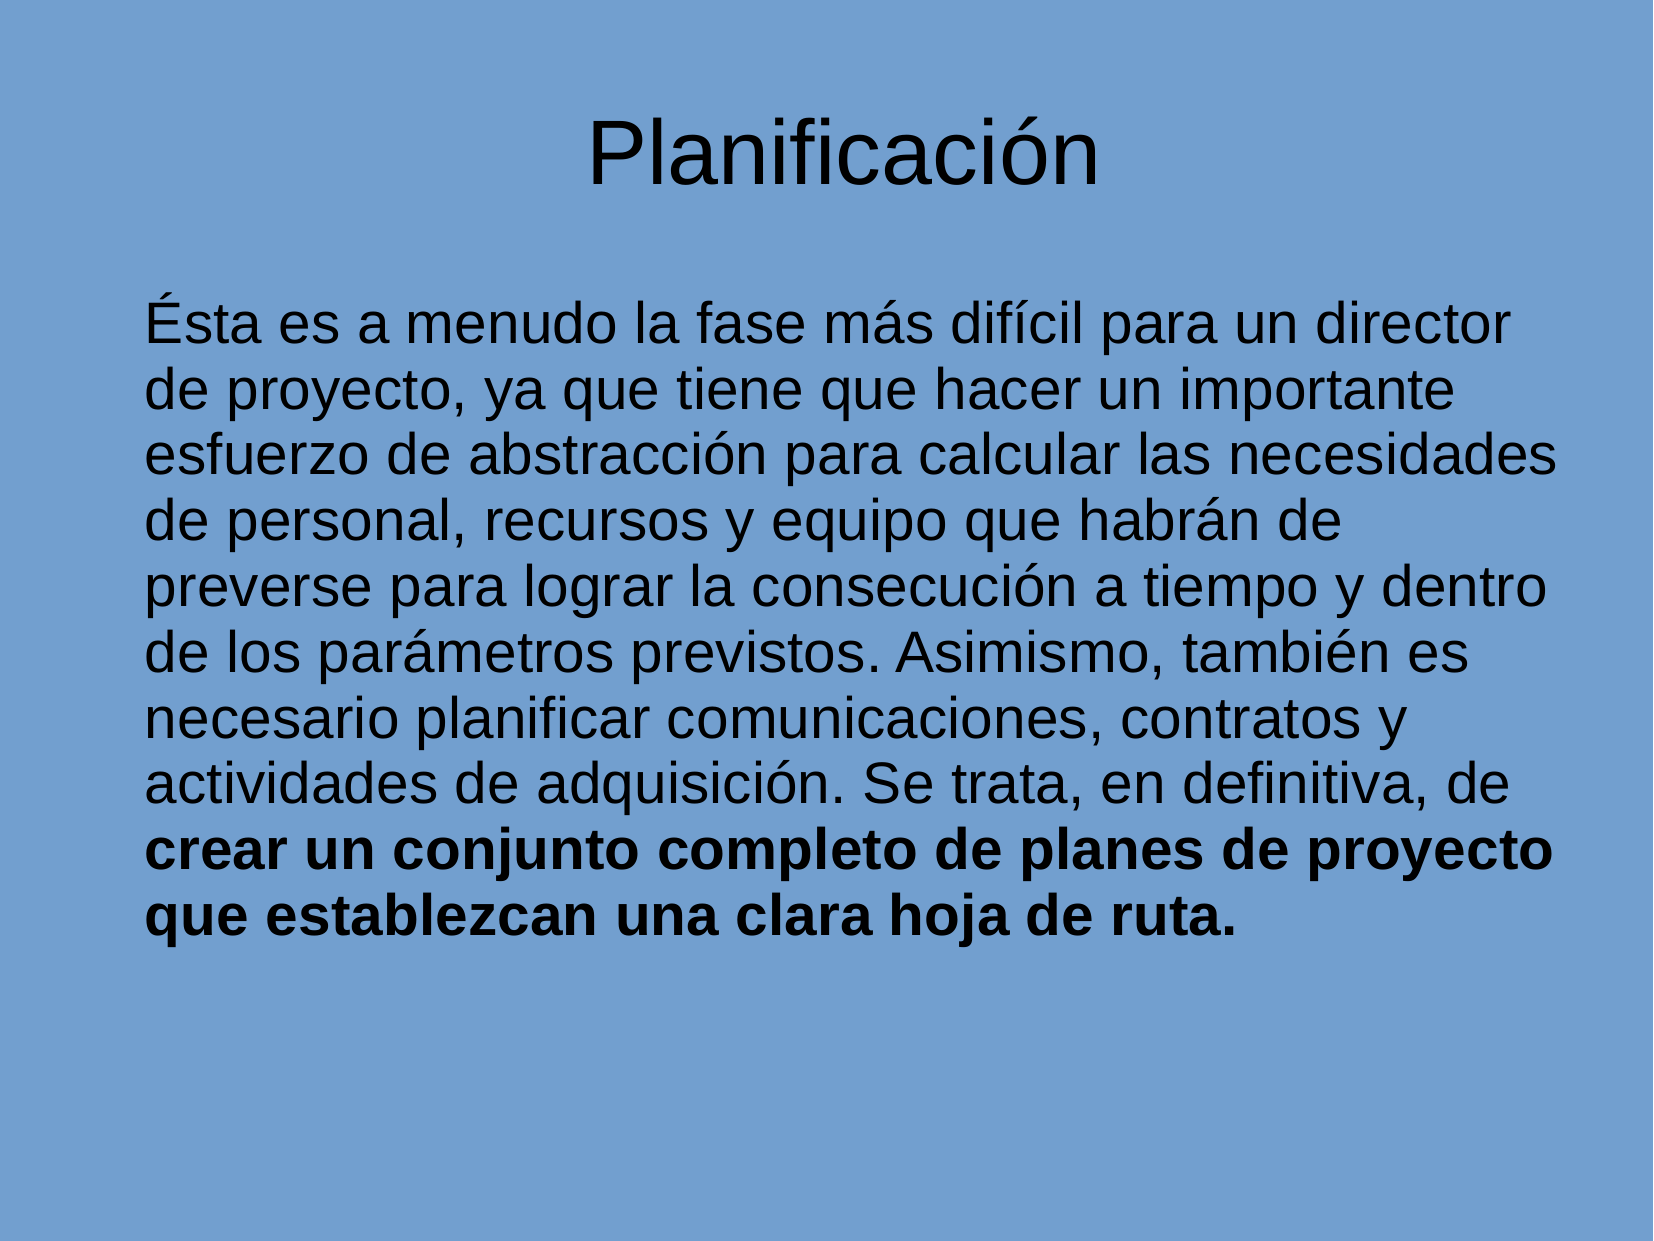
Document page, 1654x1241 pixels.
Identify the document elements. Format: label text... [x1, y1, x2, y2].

list Ésta es a menudo la fase más difícil para un director de proyecto, ya que tiene que hacer un importante esfuerzo de abstracción para calcular las necesidades de personal, recursos y equipo que habrán de preverse para lograr la consecución a tiempo y dentro de los parámetros previstos. Asimismo, también es necesario planificar comunicaciones, contratos y actividades de adquisición. Se trata, en definitiva, de crear un conjunto completo de planes de proyecto que establezcan una clara hoja de ruta. [82, 290, 1571, 1010]
title Planificación [82, 49, 1571, 257]
